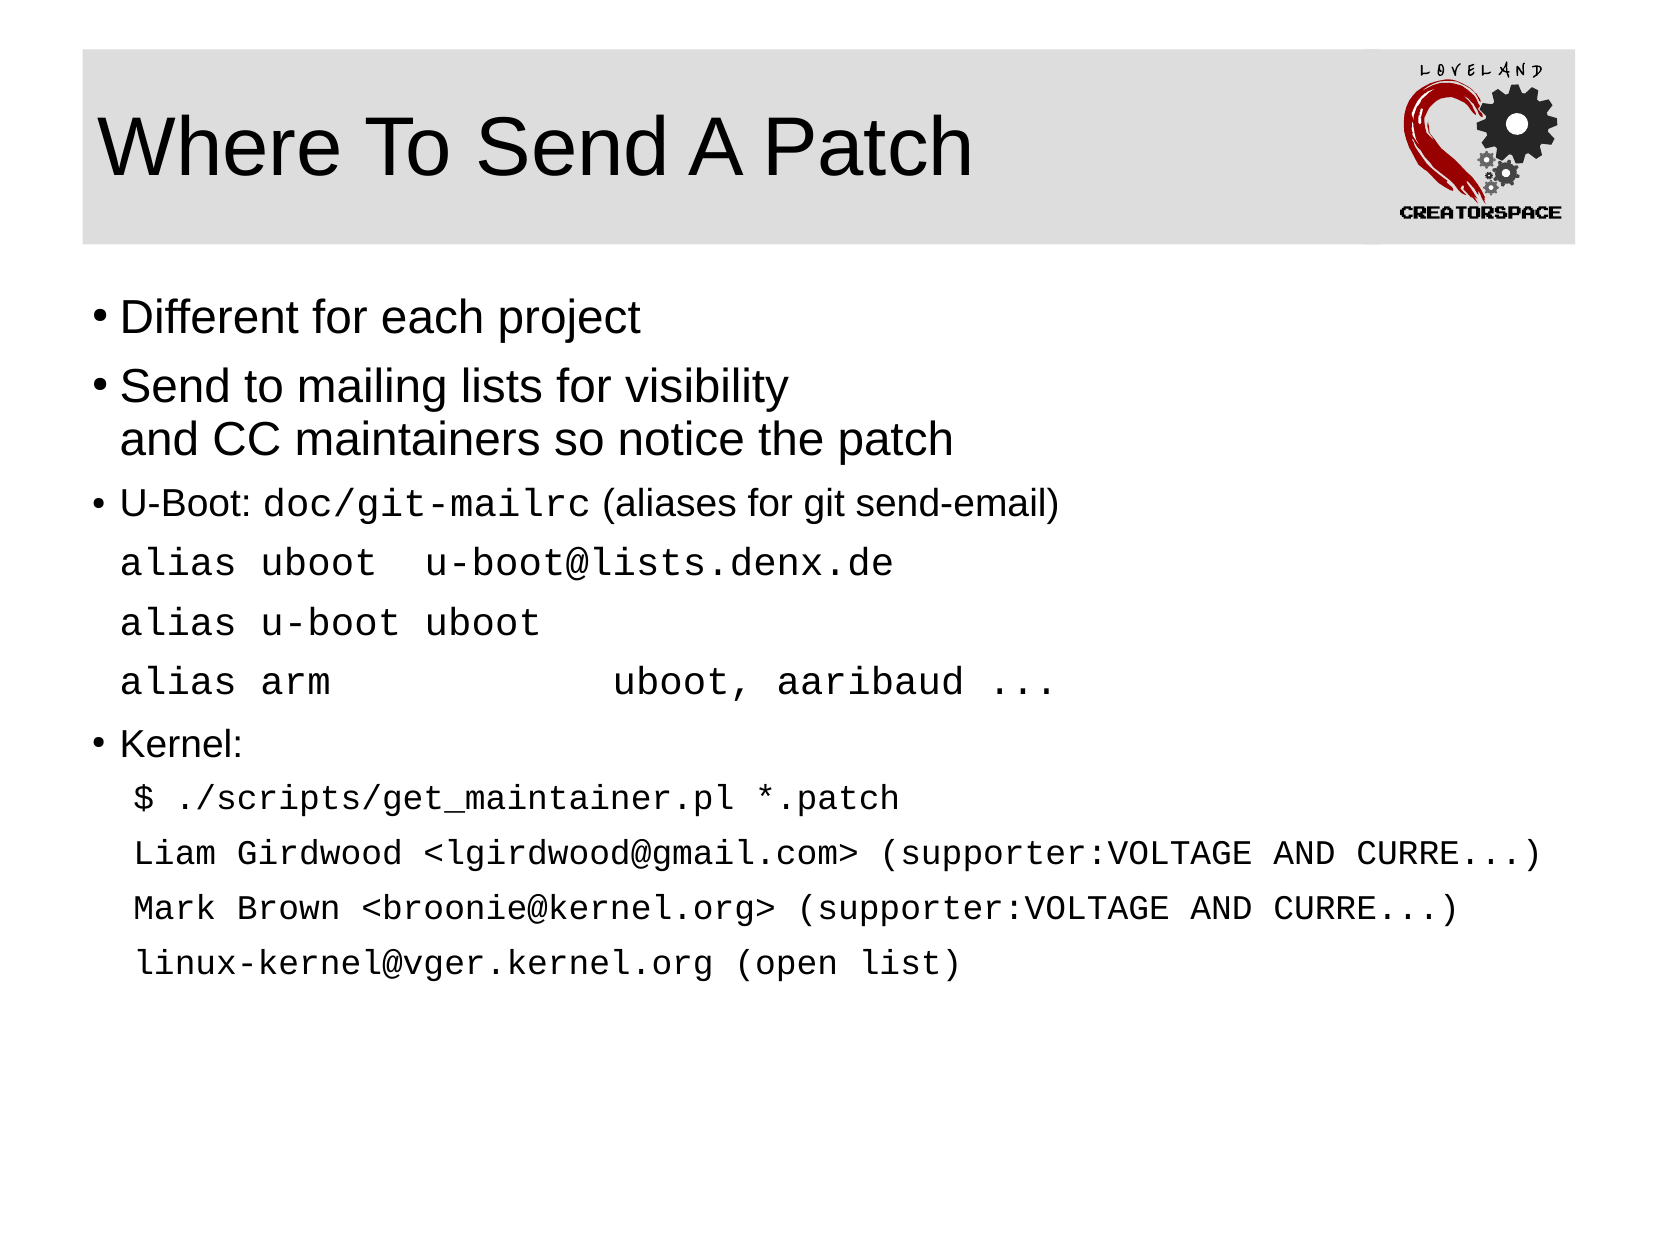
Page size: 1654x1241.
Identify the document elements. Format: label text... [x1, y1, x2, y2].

title Where To Send A Patch [82, 49, 1381, 245]
list Different for each project Send to mailing lists for visibility and CC maintainers so notice the patch U-Boot: doc/git-mailrc (aliases for git send-email) alias uboot u-boot@lists.denx.de alias u-boot uboot alias arm uboot, aaribaud ... Kernel: $ ./scripts/get_maintainer.pl *.patch Liam Girdwood <lgirdwood@gmail.com> (supporter:VOLTAGE AND CURRE...) Mark Brown <broonie@kernel.org> (supporter:VOLTAGE AND CURRE...) linux-kernel@vger.kernel.org (open list) [82, 290, 1571, 1010]
